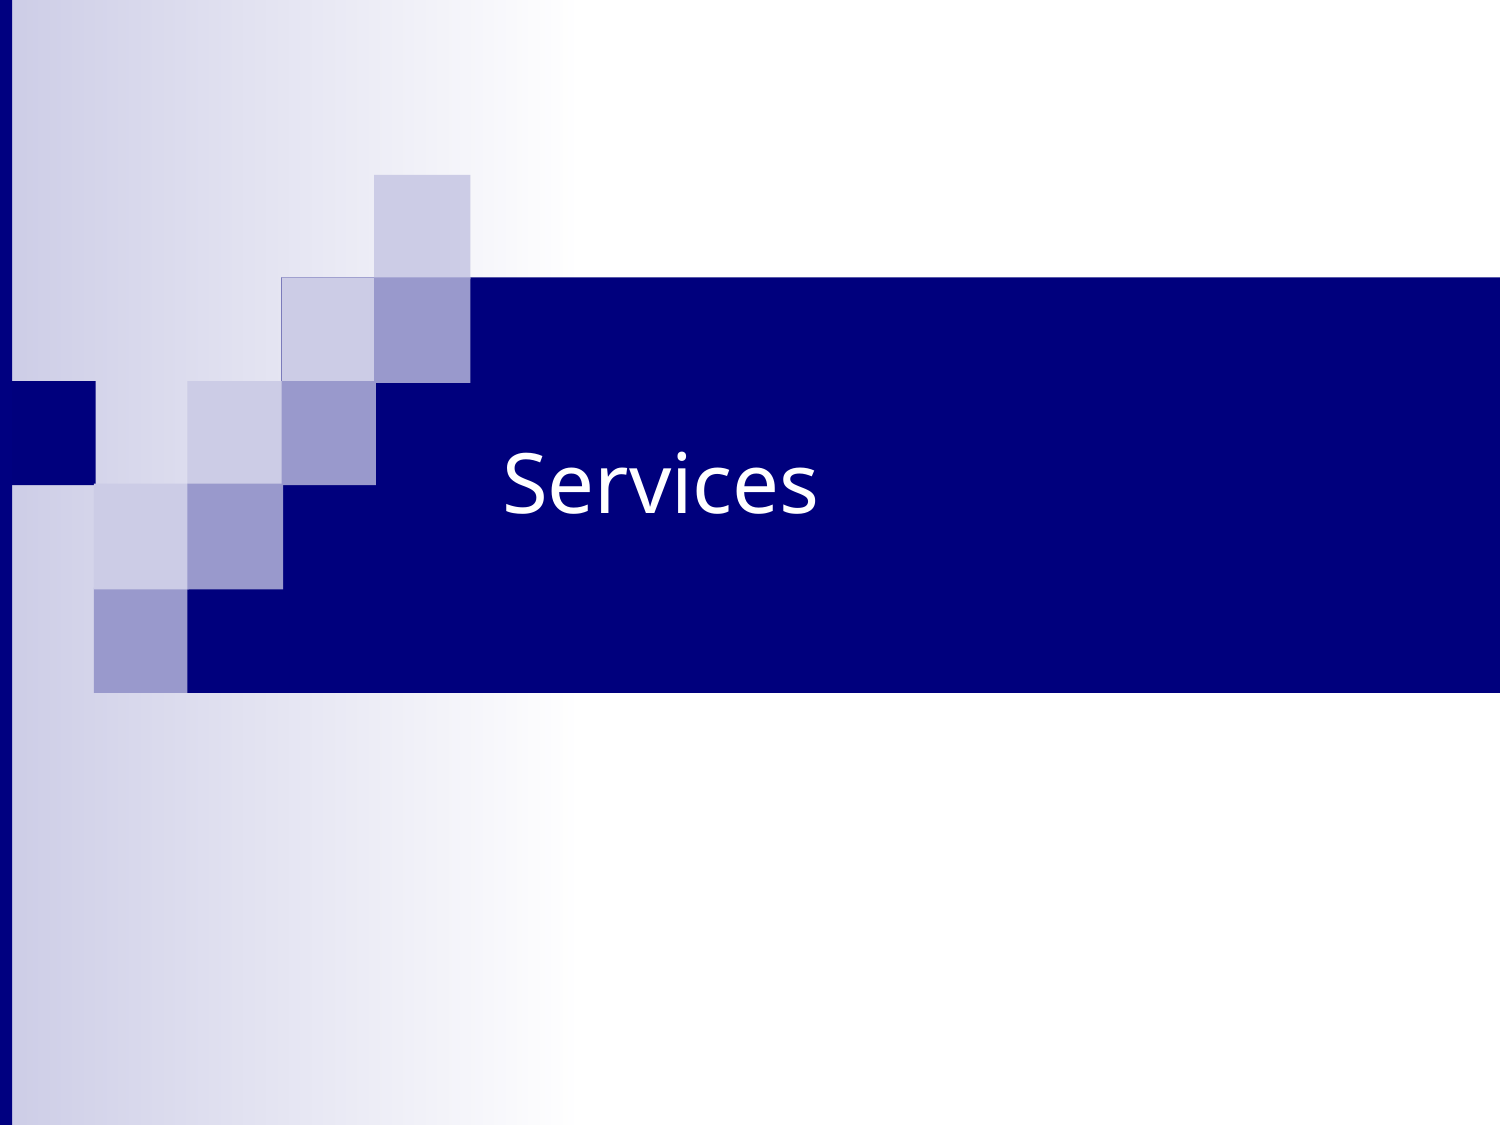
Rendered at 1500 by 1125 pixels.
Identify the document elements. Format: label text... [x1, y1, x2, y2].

title Services [487, 299, 1476, 663]
